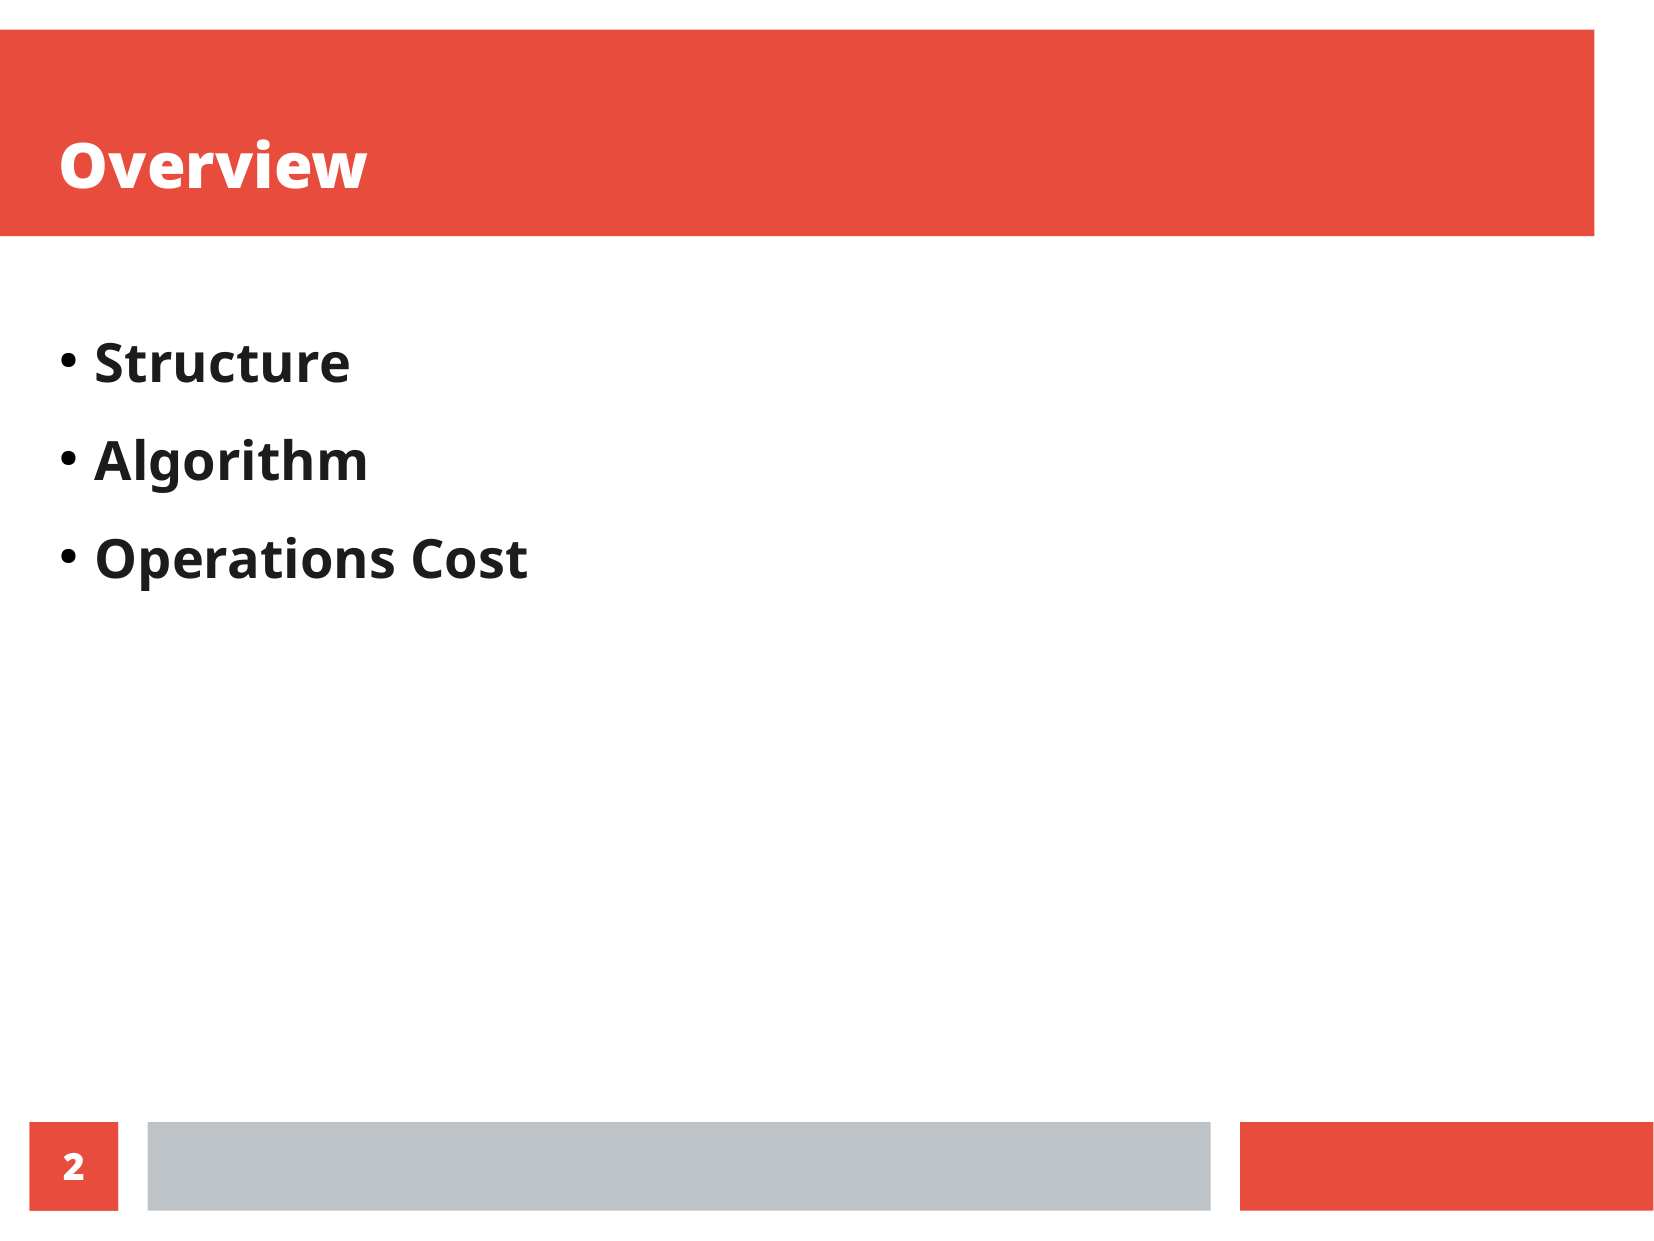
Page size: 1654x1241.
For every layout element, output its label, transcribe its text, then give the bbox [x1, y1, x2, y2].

list Structure Algorithm Operations Cost [59, 324, 1565, 1093]
title Overview [59, 59, 1595, 207]
